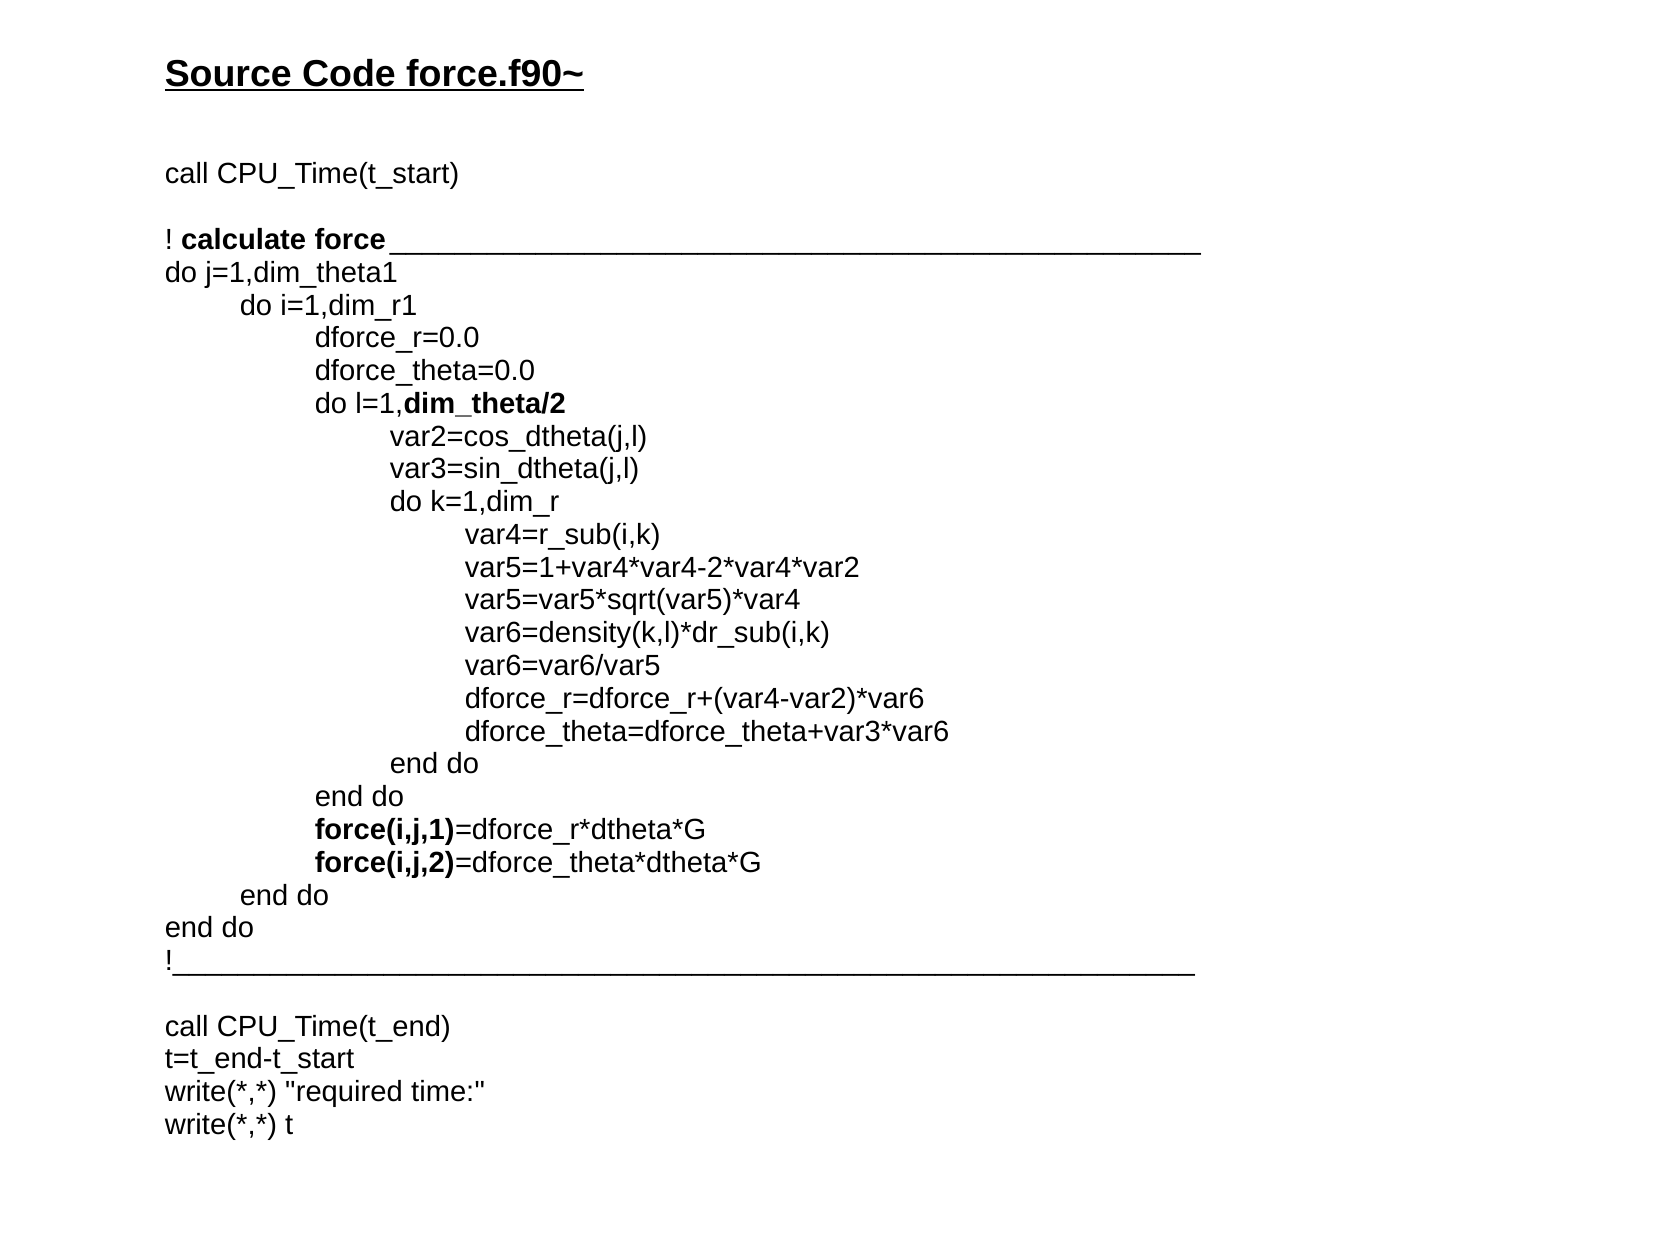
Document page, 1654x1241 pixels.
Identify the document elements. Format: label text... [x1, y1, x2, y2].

text_box call CPU_Time(t_start) ! calculate force __________________________________________________ do j=1,dim_theta1 do i=1,dim_r1 dforce_r=0.0 dforce_theta=0.0 do l=1,dim_theta/2 var2=cos_dtheta(j,l) var3=sin_dtheta(j,l) do k=1,dim_r var4=r_sub(i,k) var5=1+var4*var4-2*var4*var2 var5=var5*sqrt(var5)*var4 var6=density(k,l)*dr_sub(i,k) var6=var6/var5 dforce_r=dforce_r+(var4-var2)*var6 dforce_theta=dforce_theta+var3*var6 end do end do force(i,j,1)=dforce_r*dtheta*G force(i,j,2)=dforce_theta*dtheta*G end do end do !_______________________________________________________________ call CPU_Time(t_end) t=t_end-t_start write(*,*) "required time:" write(*,*) t [150, 150, 1501, 1149]
text_box Source Code force.f90~ [150, 45, 1501, 102]
